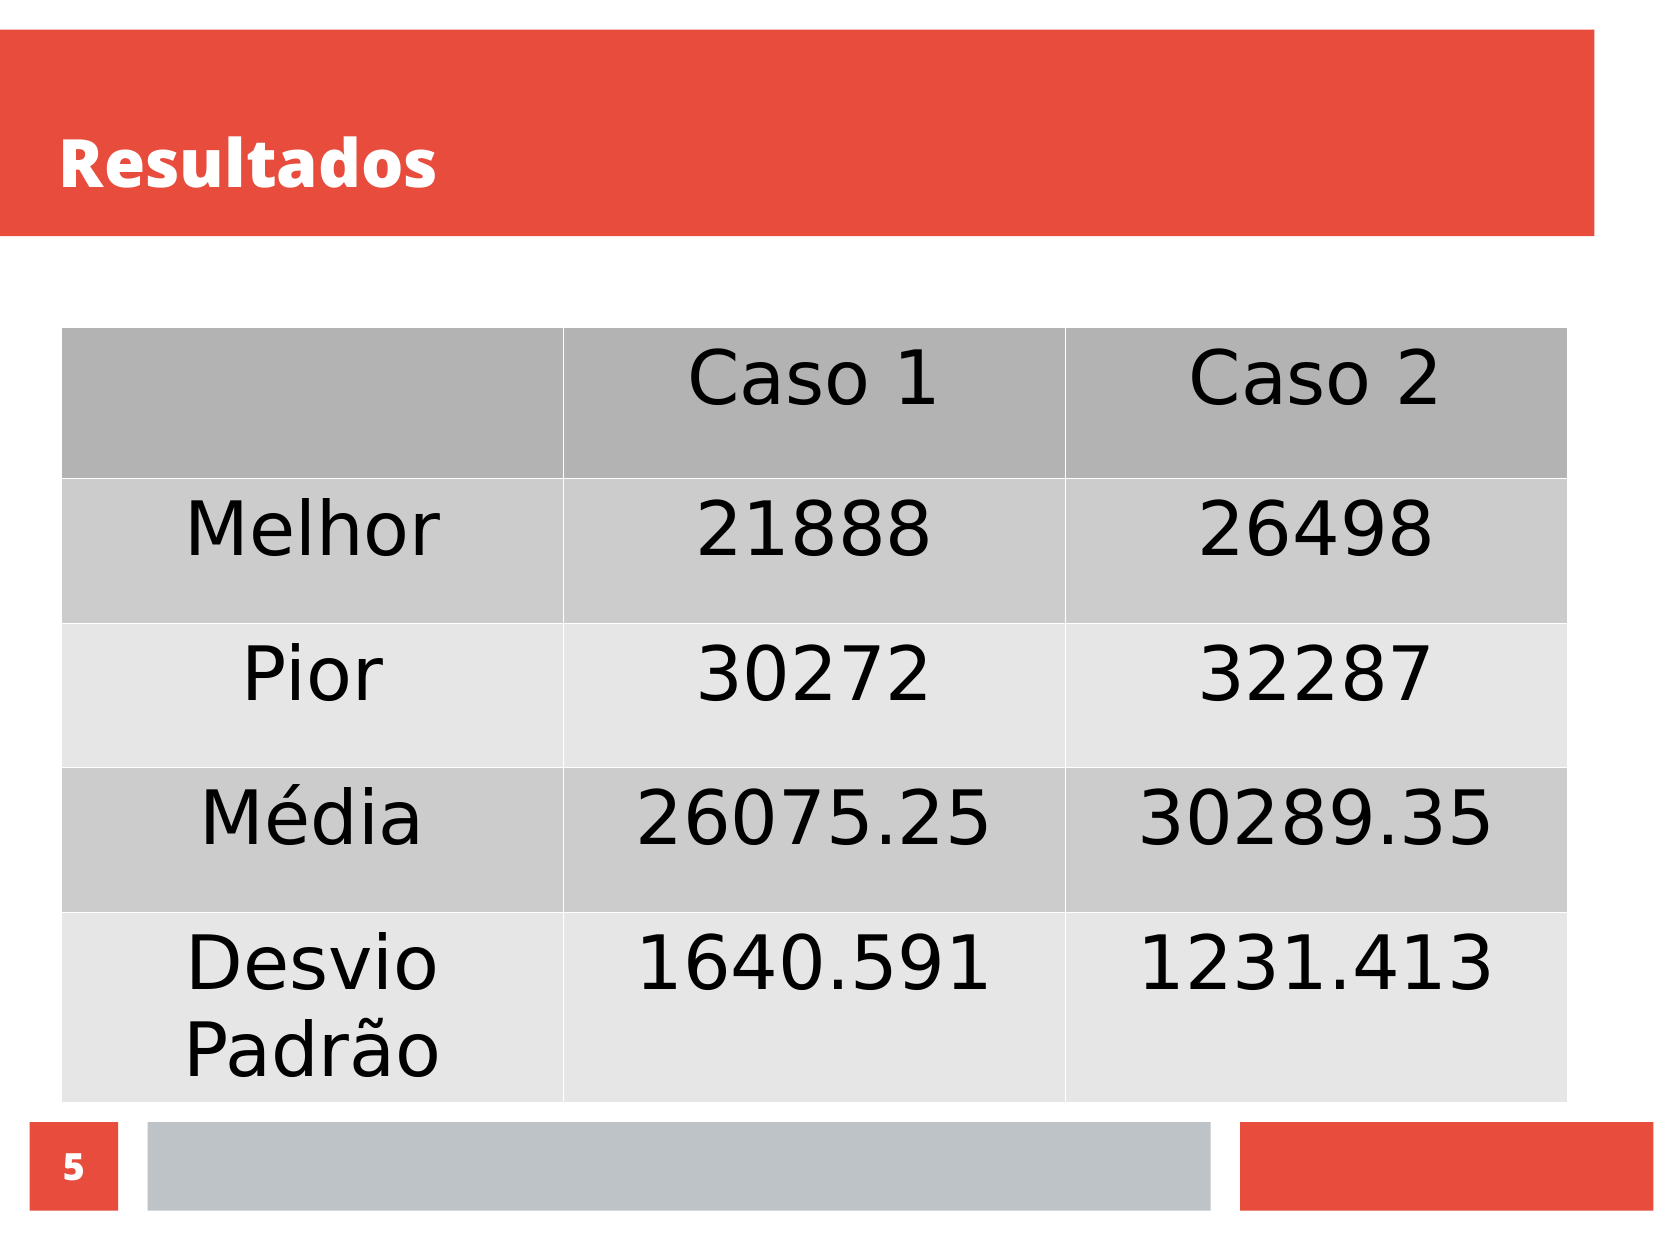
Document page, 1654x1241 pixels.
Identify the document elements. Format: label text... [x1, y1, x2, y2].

table_cell Melhor [62, 479, 563, 623]
table_cell 26498 [1066, 479, 1567, 623]
table_cell Média [62, 768, 563, 912]
table_header Caso 1 [564, 328, 1065, 478]
table_cell 1231.413 [1066, 913, 1567, 1102]
table_cell 1640.591 [564, 913, 1065, 1102]
table_cell 26075.25 [564, 768, 1065, 912]
table_cell Desvio Padrão [62, 913, 563, 1102]
table_cell 21888 [564, 479, 1065, 623]
table_header [62, 328, 563, 478]
table_cell 30289.35 [1066, 768, 1567, 912]
table_cell 32287 [1066, 624, 1567, 767]
title Resultados [59, 59, 1595, 207]
table_header Caso 2 [1066, 328, 1567, 478]
table_cell Pior [62, 624, 563, 767]
table_cell 30272 [564, 624, 1065, 767]
